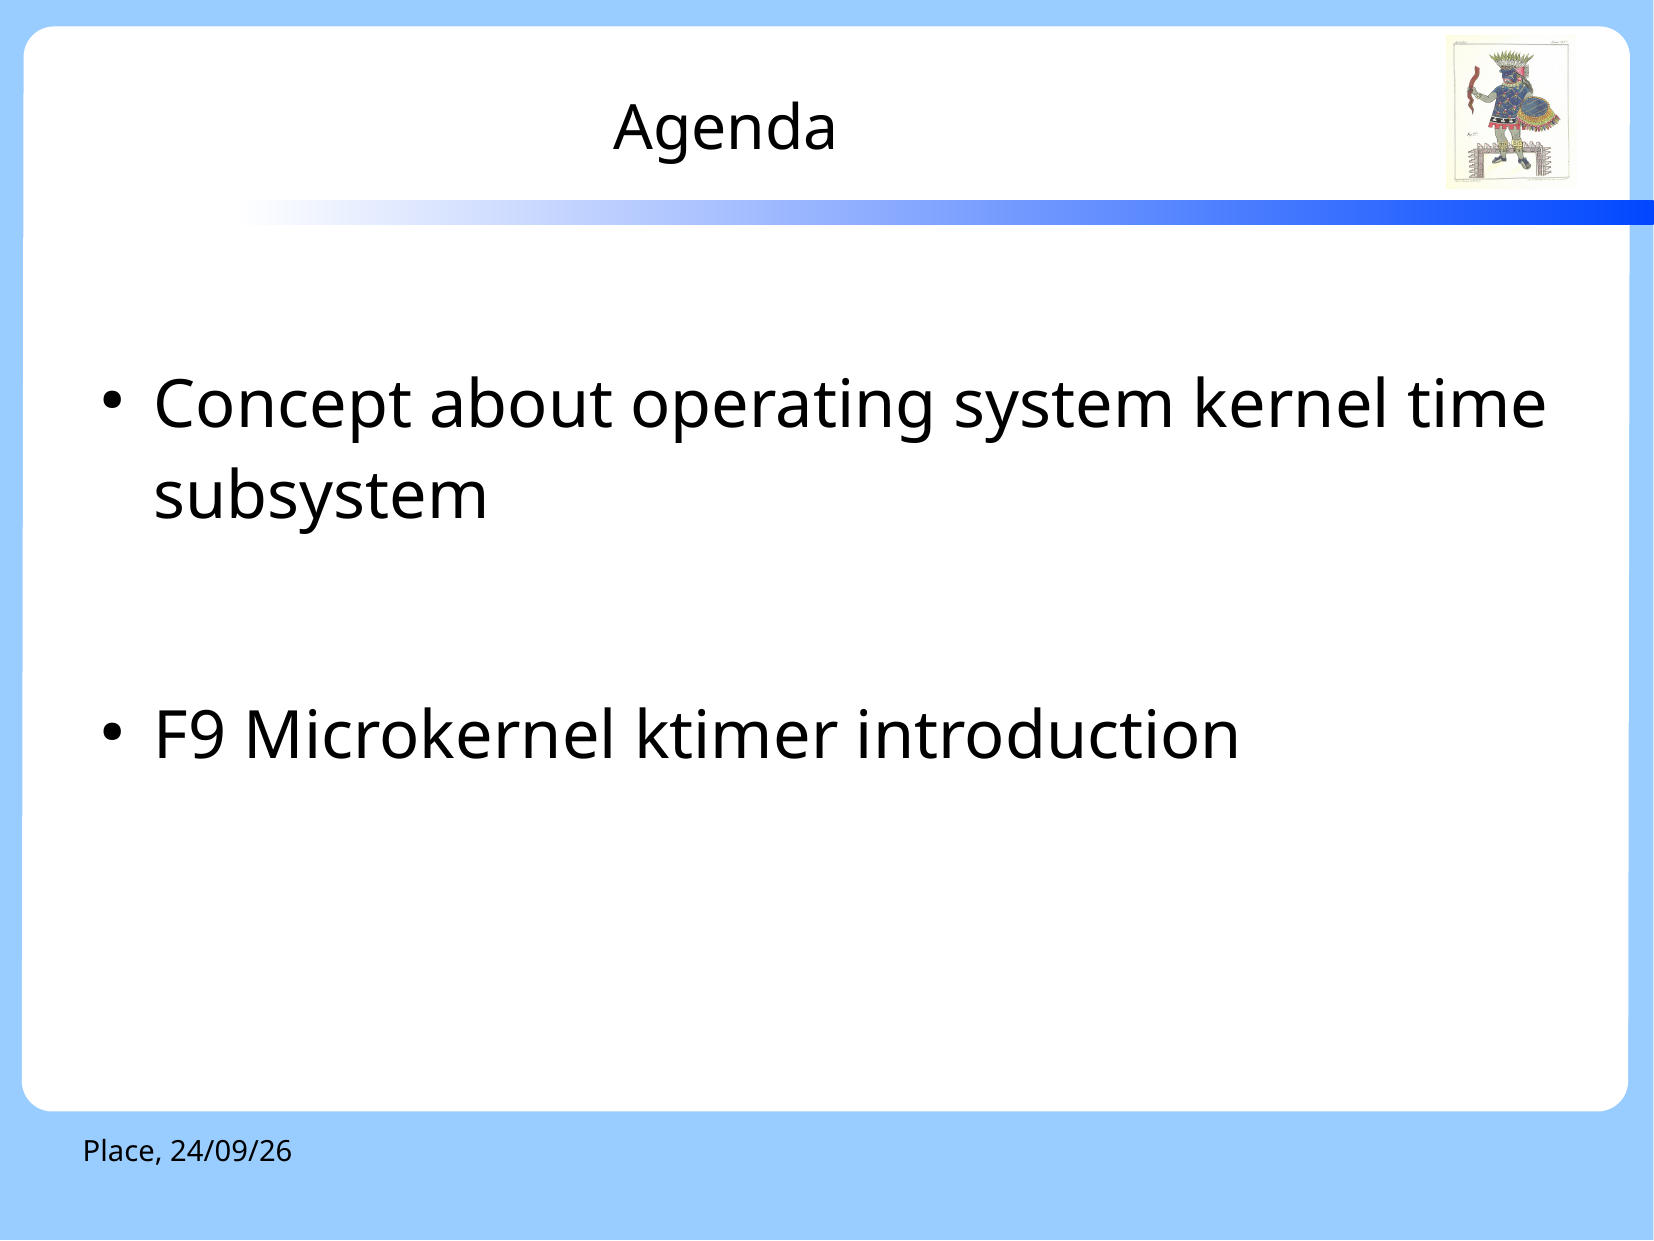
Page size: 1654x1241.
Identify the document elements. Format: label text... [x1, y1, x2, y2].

picture [1446, 35, 1577, 189]
title Agenda [82, 49, 1371, 201]
list Concept about operating system kernel time subsystem F9 Microkernel ktimer introduction [82, 236, 1571, 1055]
